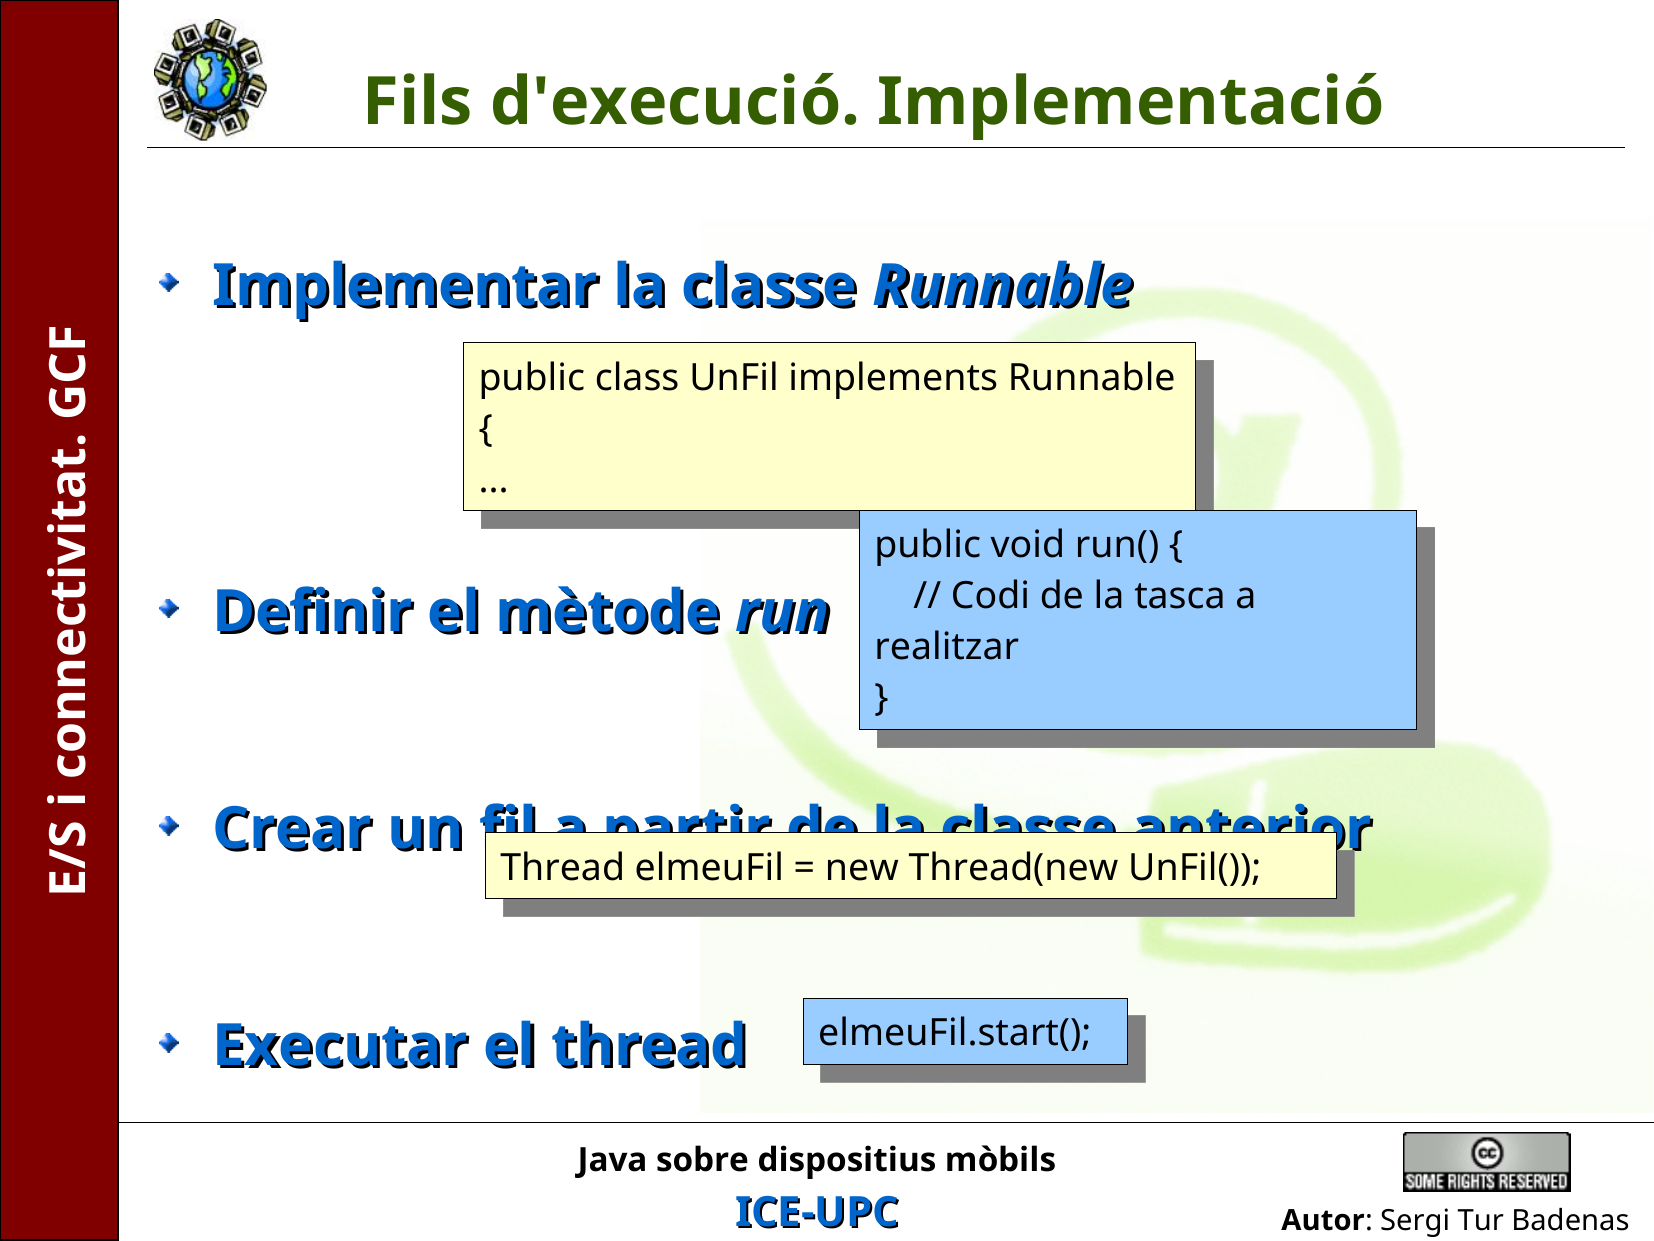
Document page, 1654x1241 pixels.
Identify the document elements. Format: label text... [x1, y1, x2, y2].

text_box elmeuFil.start(); [803, 998, 1128, 1059]
list Implementar la classe Runnable Definir el mètode run Crear un fil a partir de la classe anterior Executar el thread [141, 242, 1630, 1078]
text_box public class UnFil implements Runnable { ... [463, 342, 1196, 448]
title Fils d'execució. Implementació [129, 56, 1619, 141]
text_box Thread elmeuFil = new Thread(new UnFil()); [485, 832, 1337, 893]
text_box public void run() { // Codi de la tasca a realitzar } [859, 510, 1417, 661]
picture [154, 19, 268, 56]
picture [1403, 1132, 1571, 1192]
picture [700, 217, 1654, 1113]
